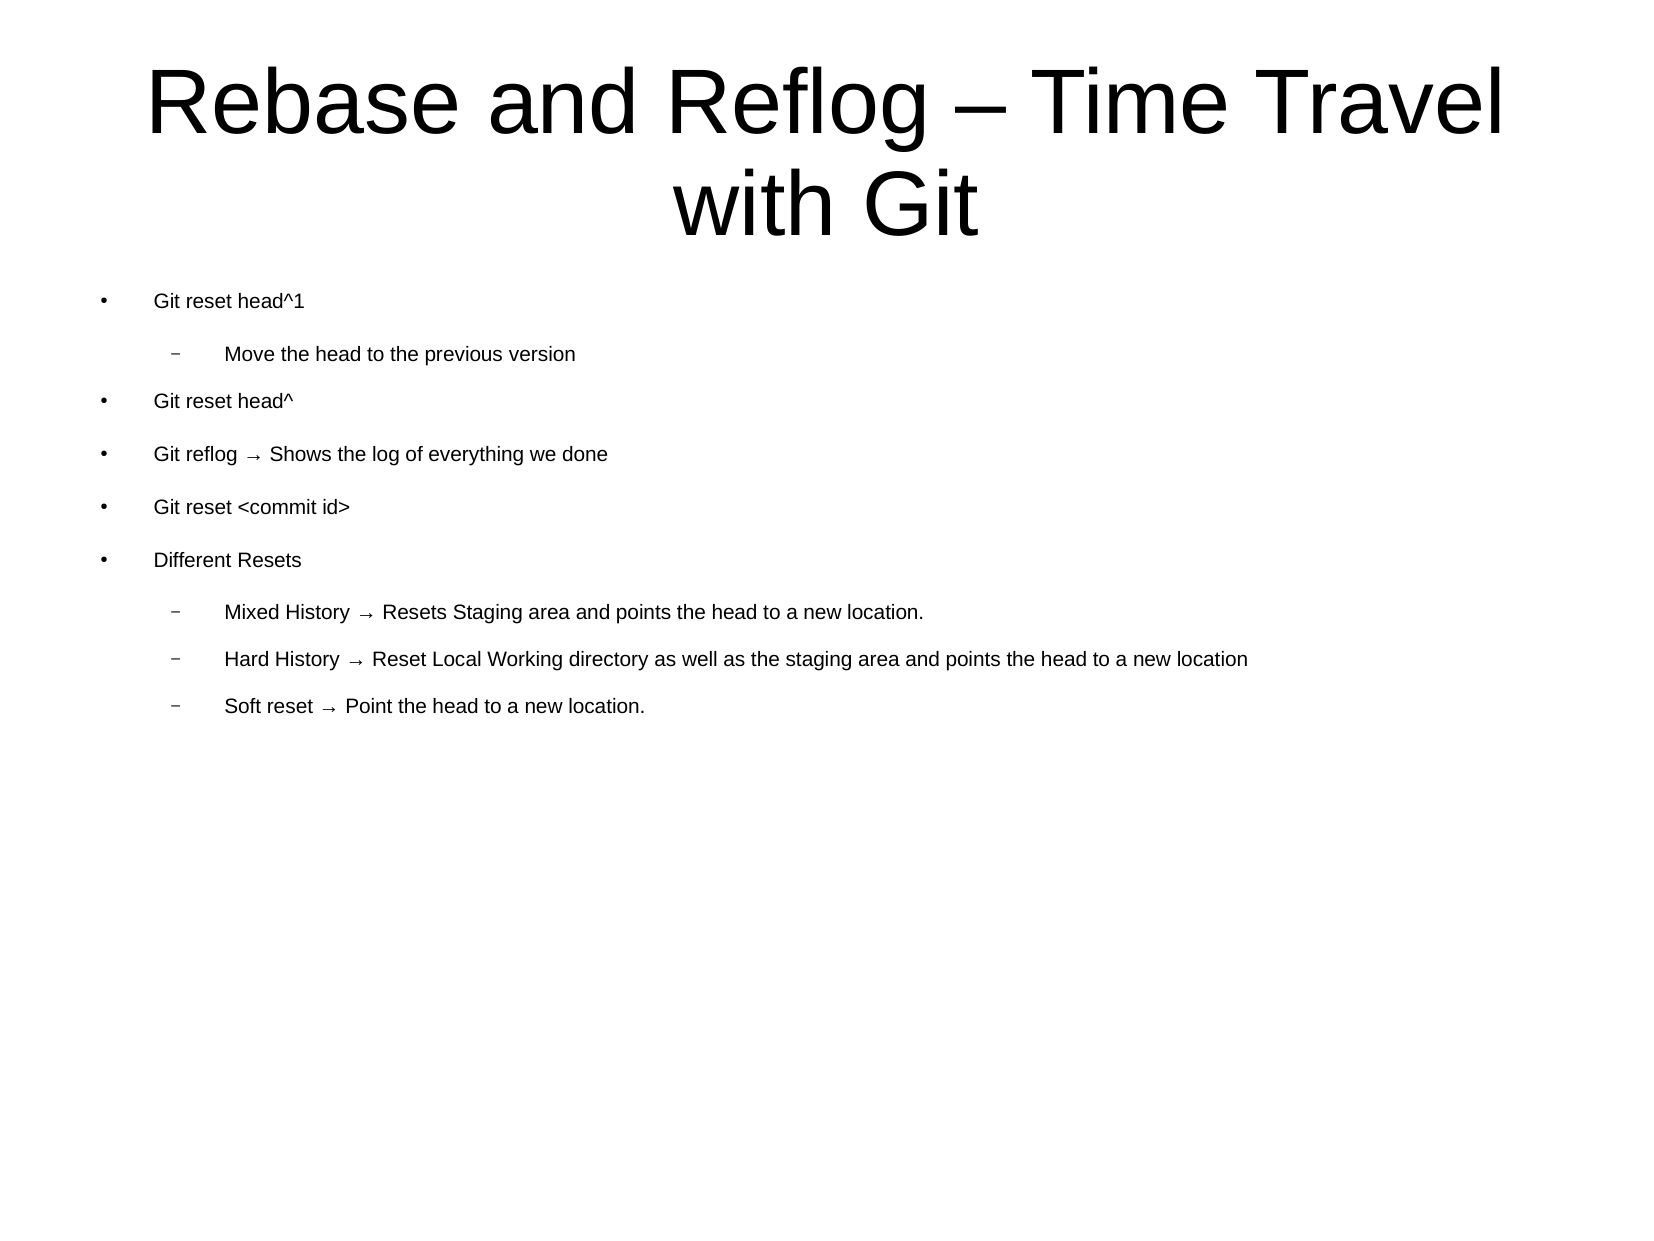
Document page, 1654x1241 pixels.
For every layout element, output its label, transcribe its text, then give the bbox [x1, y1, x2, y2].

title Rebase and Reflog – Time Travel with Git [82, 49, 1571, 257]
list Git reset head^1 Move the head to the previous version Git reset head^ Git reflog → Shows the log of everything we done Git reset <commit id> Different Resets Mixed History → Resets Staging area and points the head to a new location. Hard History → Reset Local Working directory as well as the staging area and points the head to a new location Soft reset → Point the head to a new location. [82, 290, 1571, 1010]
